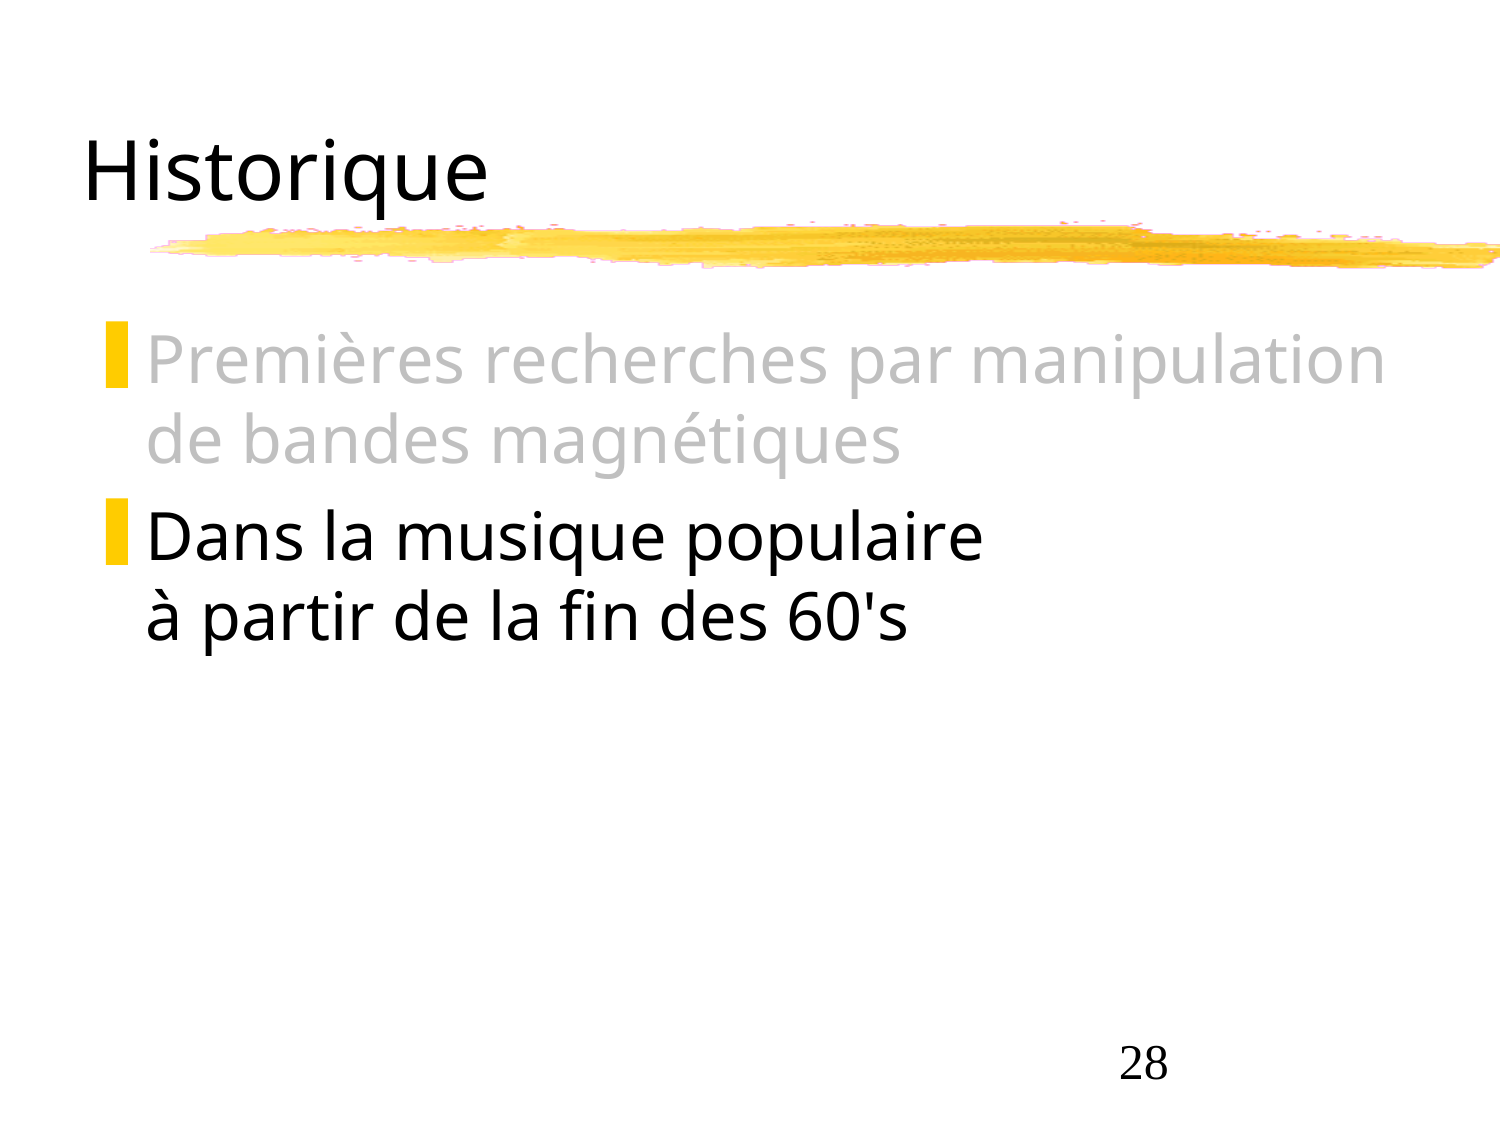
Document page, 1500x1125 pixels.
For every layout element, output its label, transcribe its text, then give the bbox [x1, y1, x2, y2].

picture [150, 215, 1500, 279]
title Historique [66, 8, 1342, 225]
list Premières recherches par manipulation de bandes magnétiques Dans la musique populaire à partir de la fin des 60's [74, 309, 1417, 1052]
